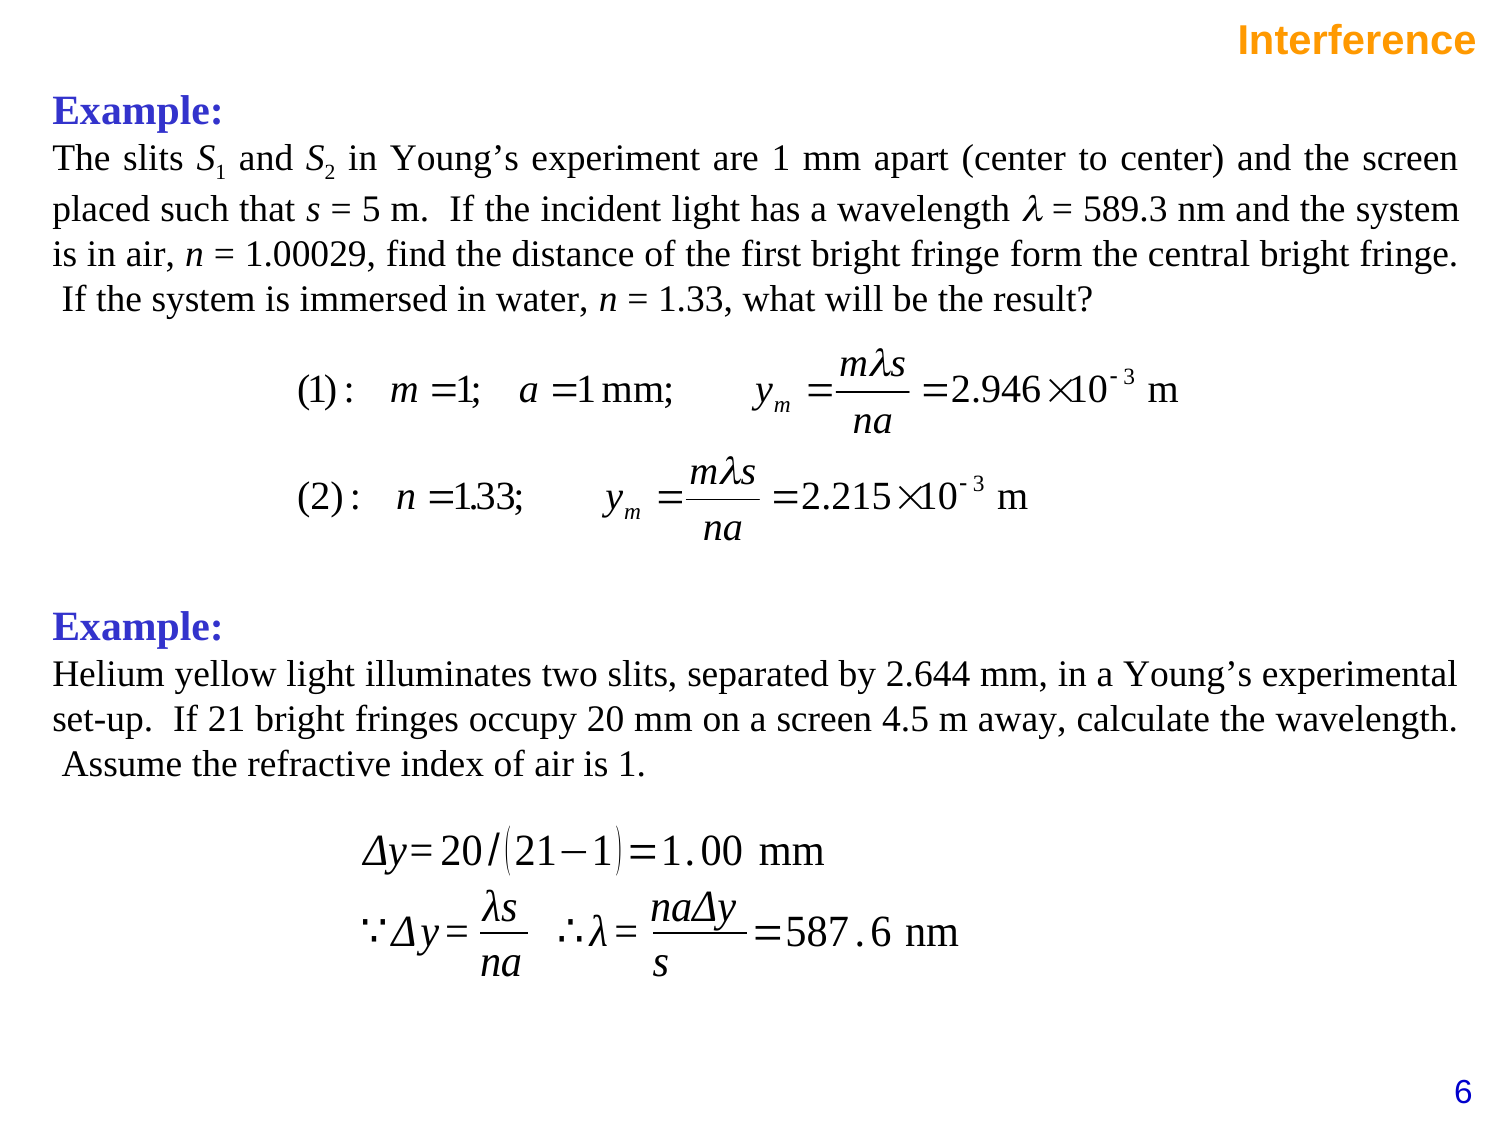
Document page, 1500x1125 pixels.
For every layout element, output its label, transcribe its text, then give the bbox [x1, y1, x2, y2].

chart [291, 337, 1188, 551]
text_box Interference [1237, 12, 1488, 63]
chart [350, 823, 981, 988]
text_box <number> [1324, 1062, 1488, 1107]
text_box Example: The slits S1 and S2 in Young’s experiment are 1 mm apart (center to center) and the screen placed such that s = 5 m. If the incident light has a wavelength  = 589.3 nm and the system is in air, n = 1.00029, find the distance of the first bright fringe form the central bright fringe. If the system is immersed in water, n = 1.33, what will be the result? Example: Helium yellow light illuminates two slits, separated by 2.644 mm, in a Young’s experimental set-up. If 21 bright fringes occupy 20 mm on a screen 4.5 m away, calculate the wavelength. Assume the refractive index of air is 1. [37, 74, 1476, 792]
